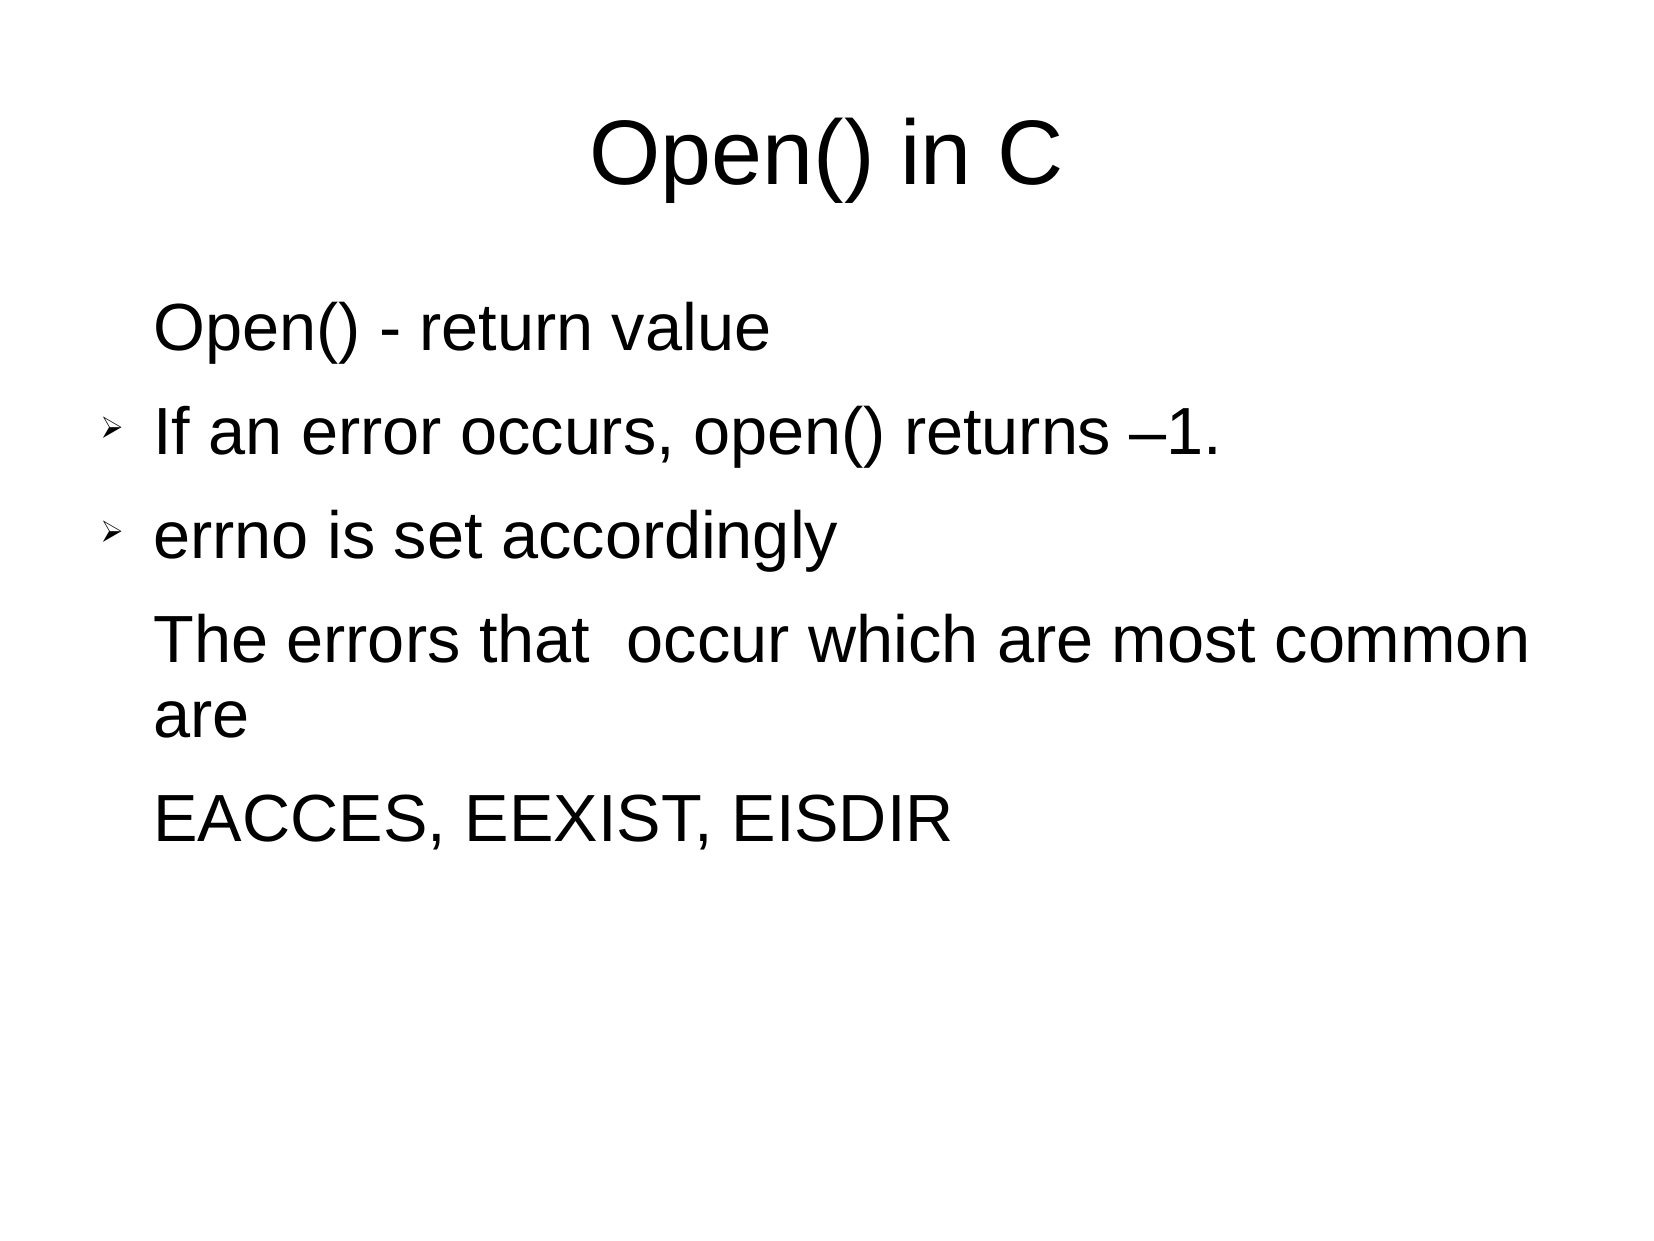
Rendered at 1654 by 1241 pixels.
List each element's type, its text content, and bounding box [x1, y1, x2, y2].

title Open() in C [82, 49, 1571, 257]
list Open() - return value If an error occurs, open() returns –1. errno is set accordingly The errors that occur which are most common are EACCES, EEXIST, EISDIR [82, 290, 1571, 1010]
